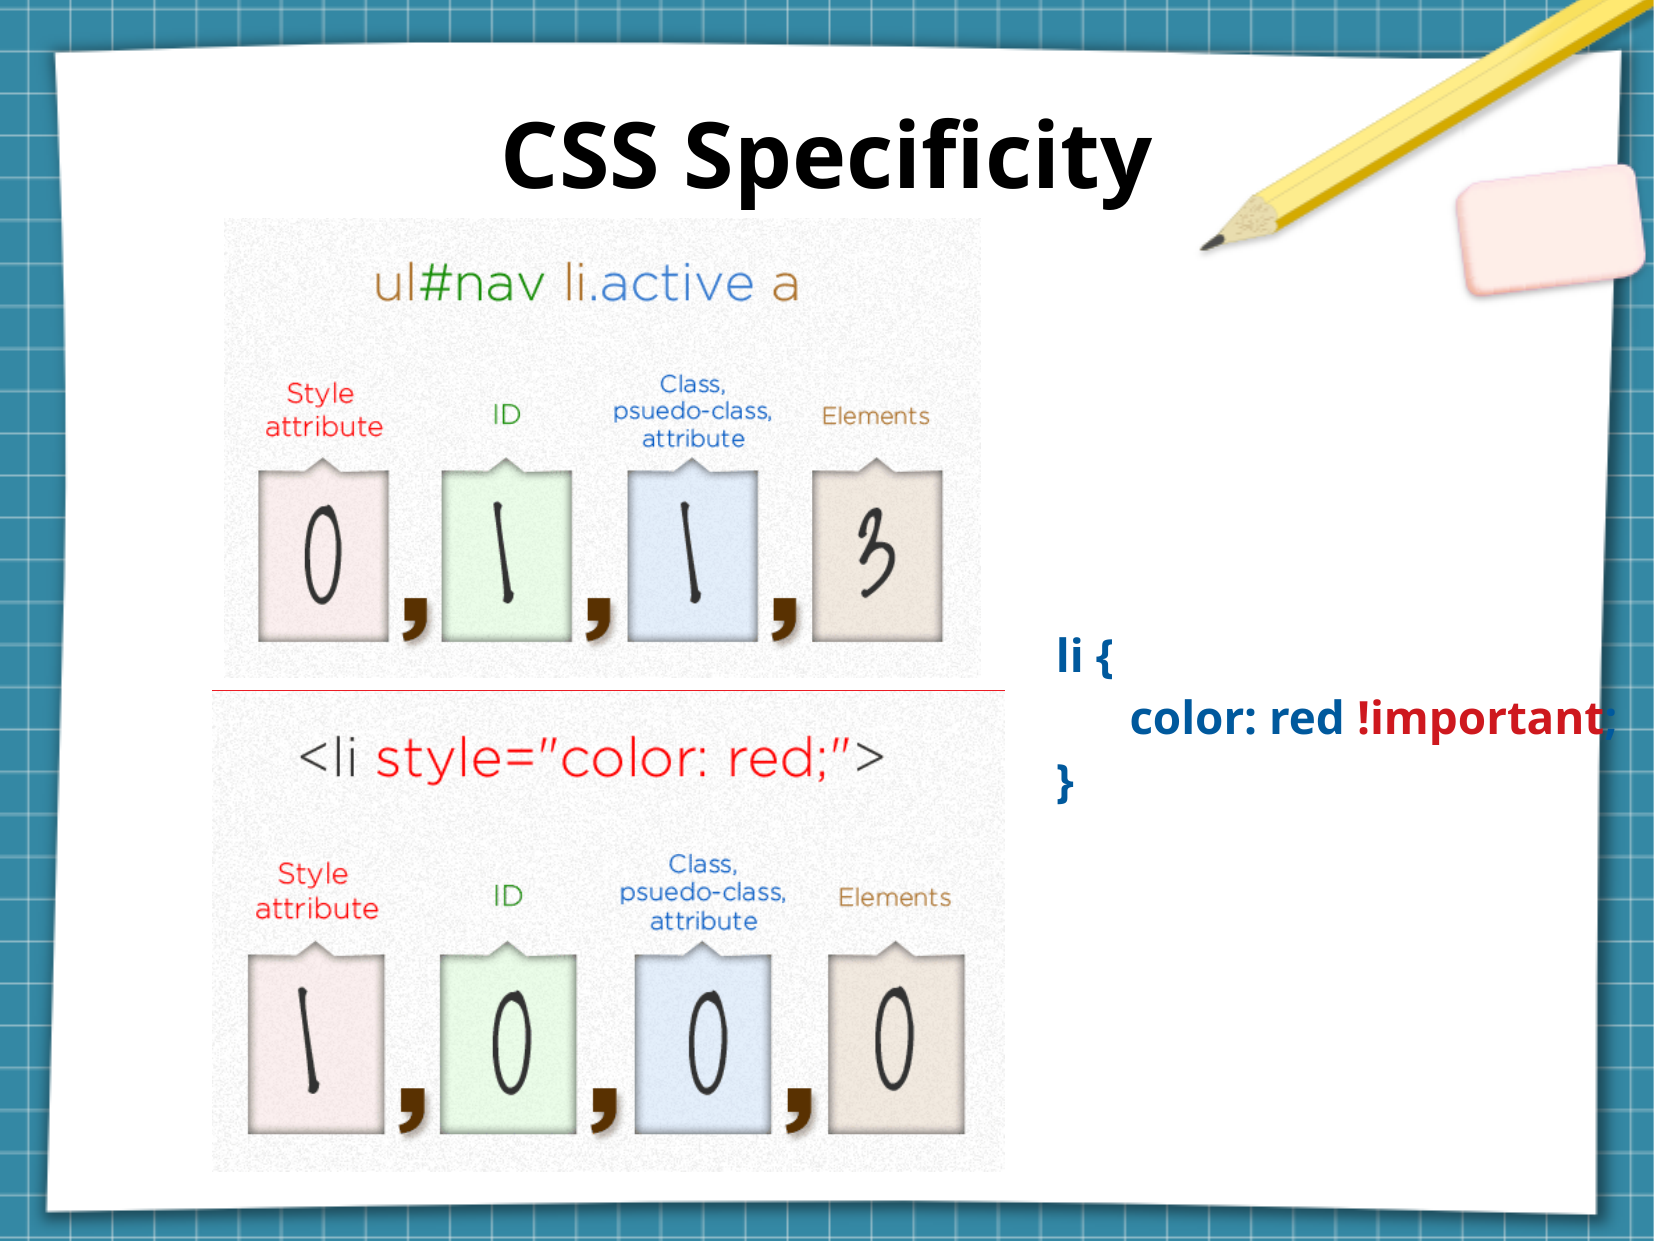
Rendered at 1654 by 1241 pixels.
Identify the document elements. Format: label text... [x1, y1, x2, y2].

title CSS Specificity [82, 49, 1571, 257]
picture [0, 0, 1654, 1241]
text_box li { color: red !important; } [1041, 615, 1559, 768]
